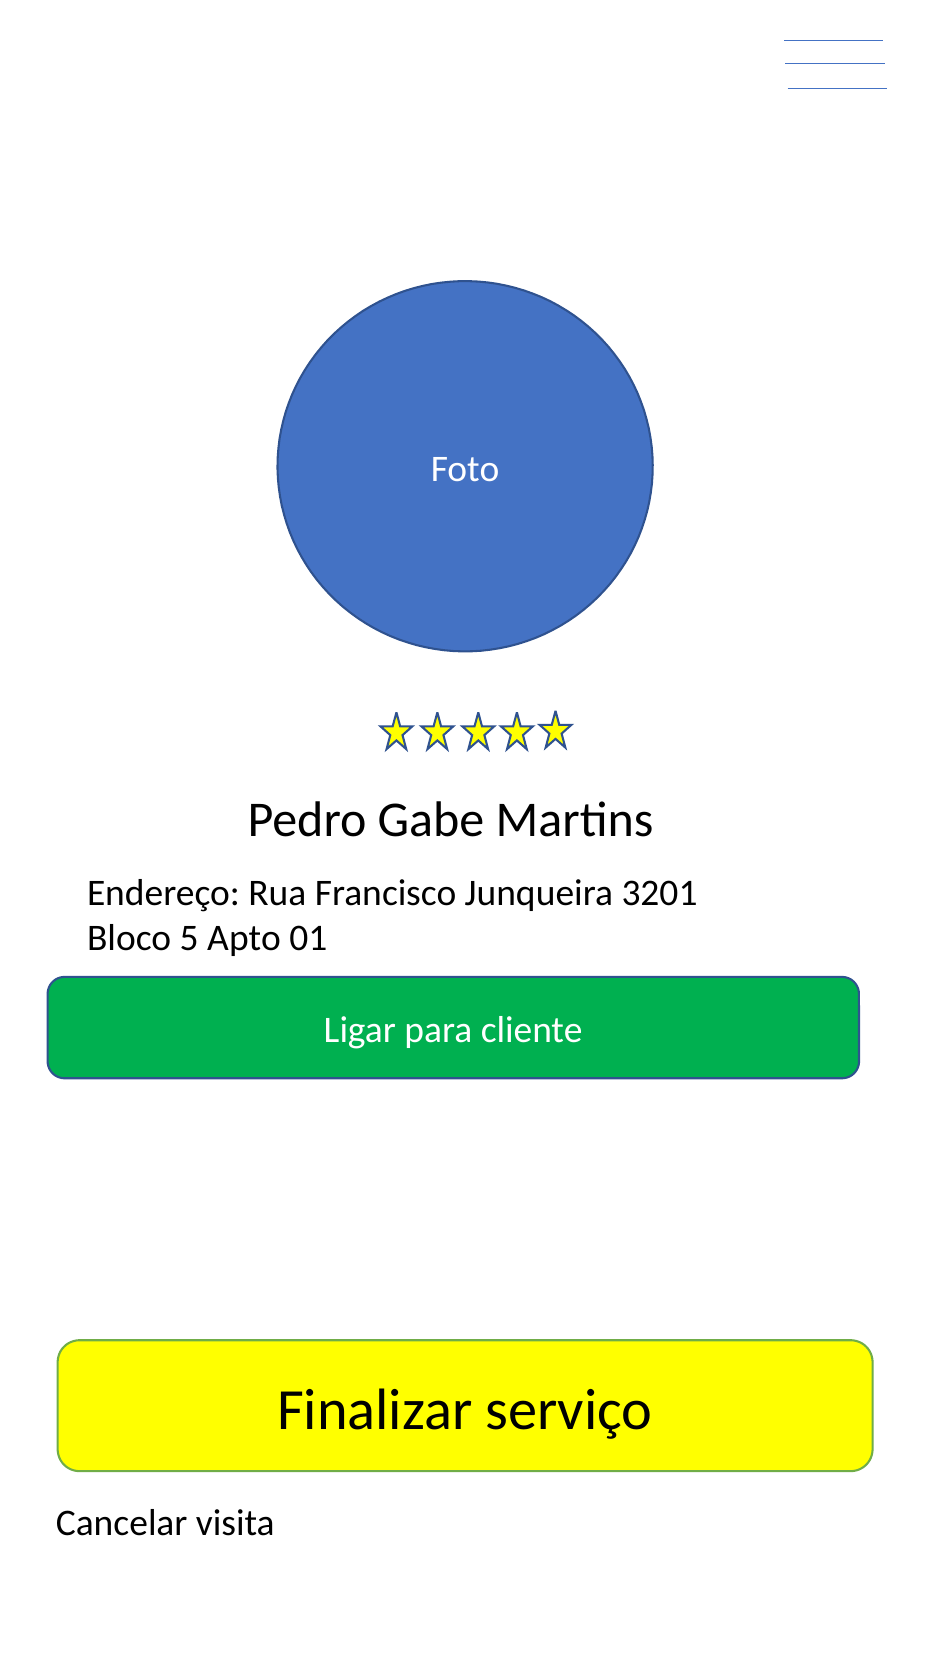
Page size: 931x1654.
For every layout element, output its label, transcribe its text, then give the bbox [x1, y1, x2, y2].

text_box Ligar para cliente [47, 976, 860, 1079]
text_box Endereço: Rua Francisco Junqueira 3201 Bloco 5 Apto 01 [72, 860, 910, 967]
text_box Finalizar serviço [57, 1340, 873, 1472]
text_box Cancelar visita [40, 1490, 397, 1552]
text_box [462, 712, 495, 750]
text_box [539, 710, 572, 748]
text_box [421, 712, 454, 750]
text_box Pedro Gabe Martins [232, 719, 722, 860]
text_box Foto [277, 281, 653, 652]
text_box [500, 712, 533, 750]
text_box [380, 712, 413, 750]
